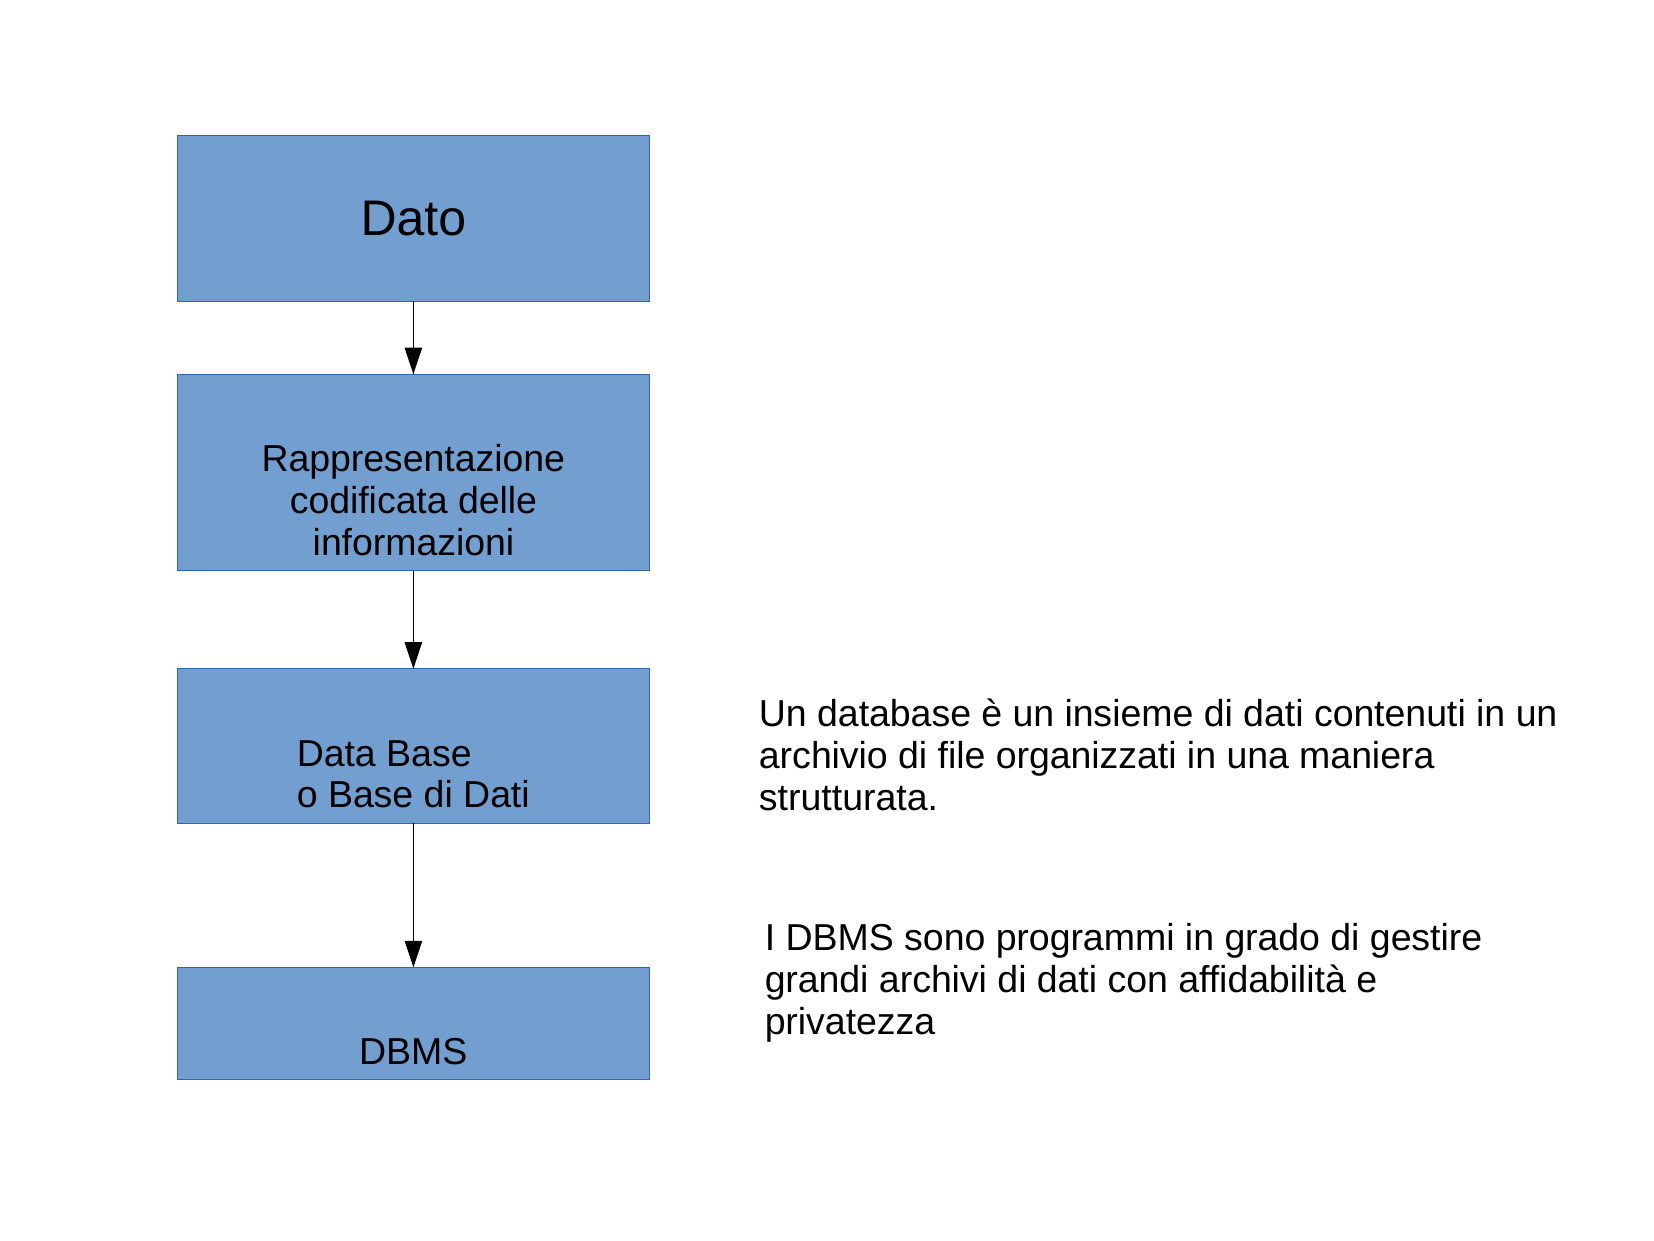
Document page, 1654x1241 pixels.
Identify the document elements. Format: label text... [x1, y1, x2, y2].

text_box Un database è un insieme di dati contenuti in un archivio di file organizzati in una maniera strutturata. [744, 685, 1607, 827]
text_box Data Base o Base di Dati [177, 668, 650, 824]
text_box I DBMS sono programmi in grado di gestire grandi archivi di dati con affidabilità e privatezza [750, 909, 1565, 1051]
text_box DBMS [177, 967, 650, 1080]
text_box Rappresentazione codificata delle informazioni [177, 374, 650, 571]
text_box Dato [177, 135, 650, 302]
